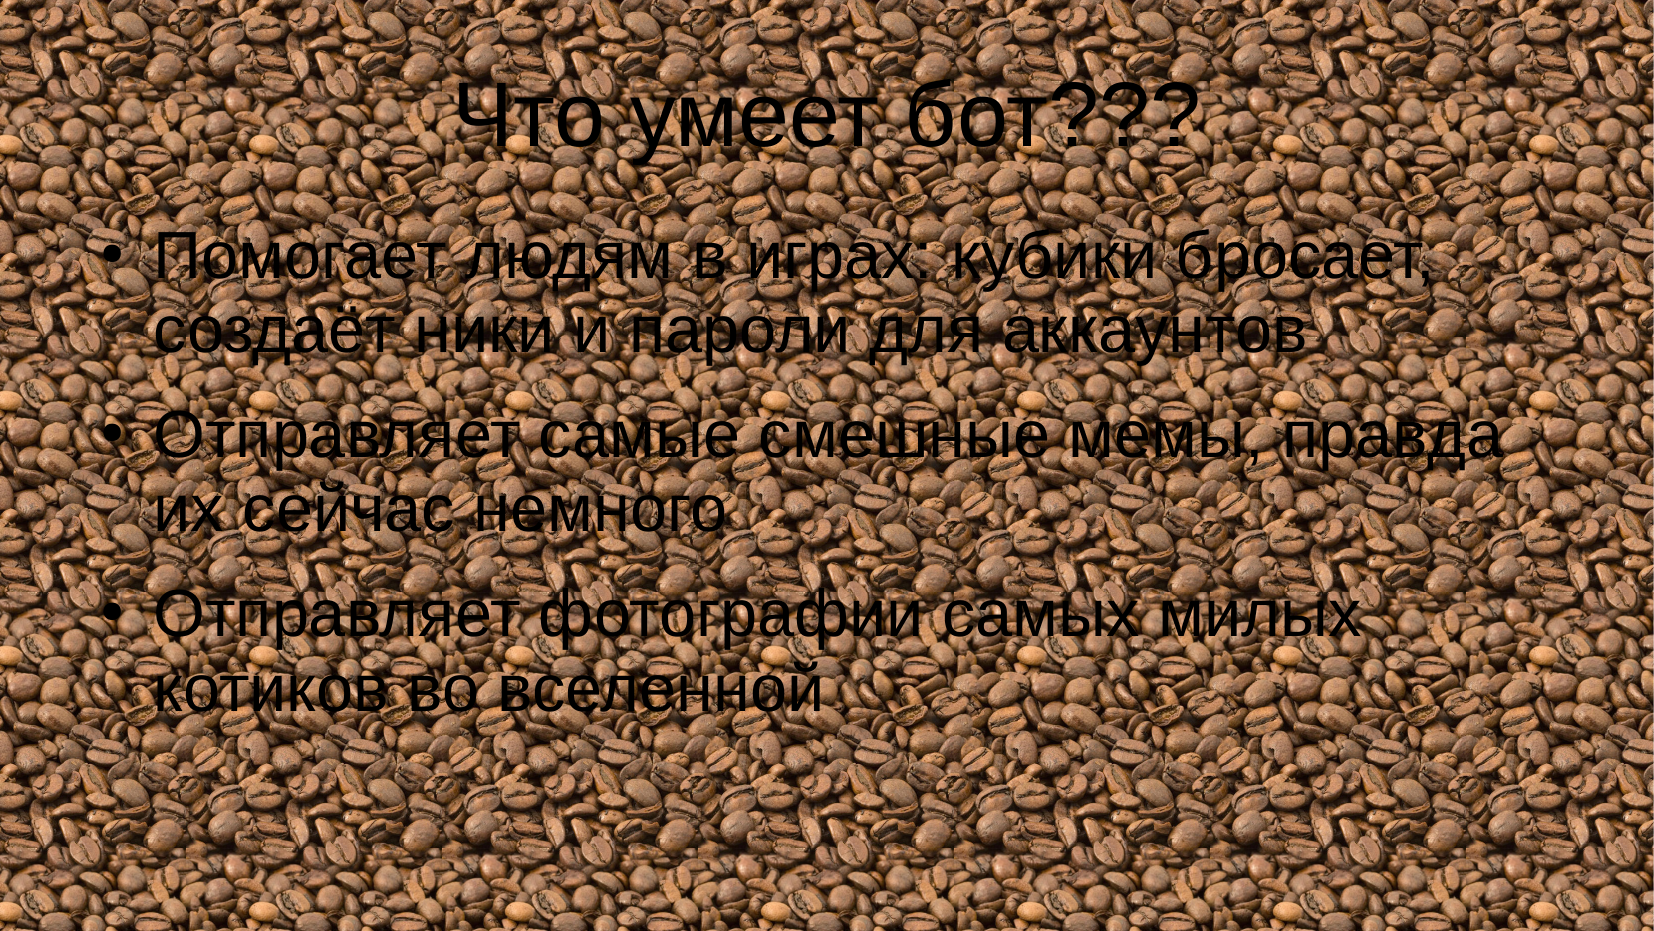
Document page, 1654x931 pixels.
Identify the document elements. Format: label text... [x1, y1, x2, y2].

list Помогает людям в играх: кубики бросает, создаёт ники и пароли для аккаунтов Отправляет самые смешные мемы, правда их сейчас немного Отправляет фотографии самых милых котиков во вселенной [82, 217, 1571, 758]
title Что умеет бот??? [82, 37, 1571, 193]
picture [0, 0, 1654, 931]
